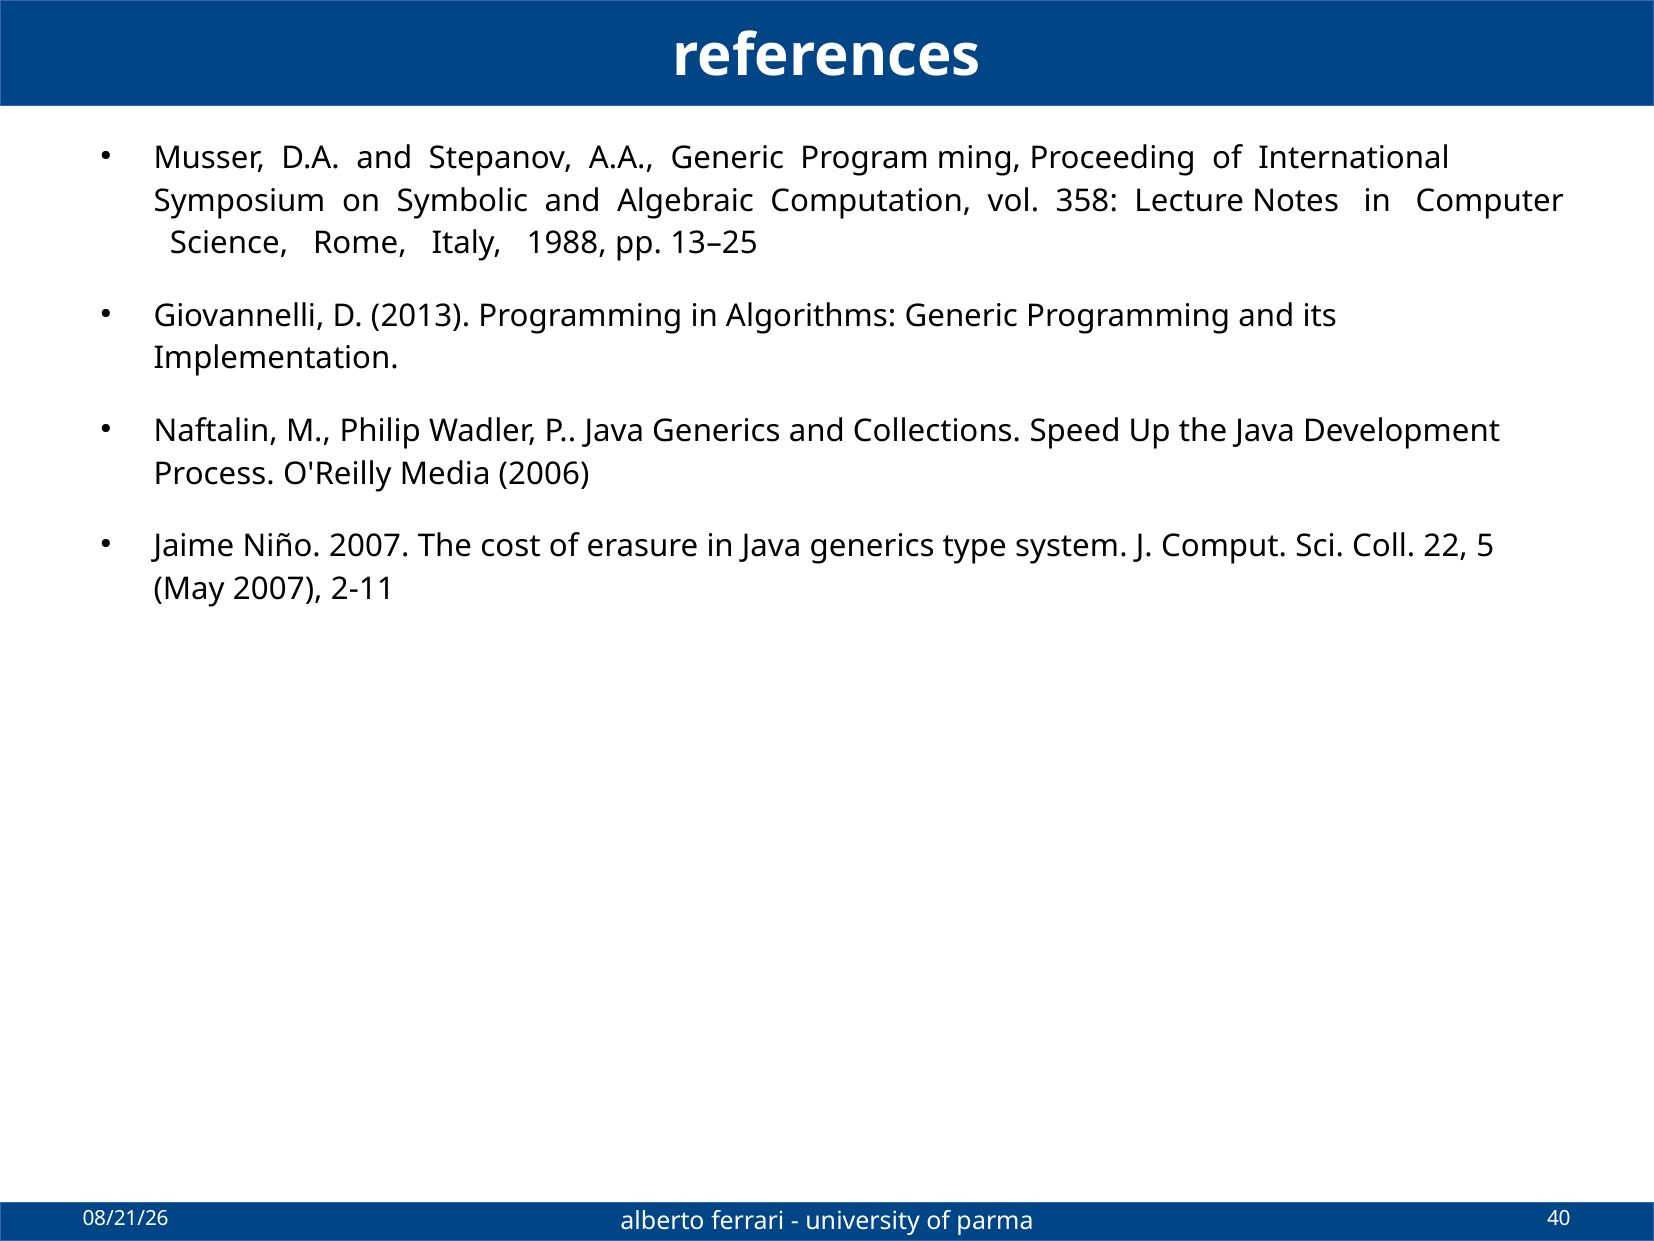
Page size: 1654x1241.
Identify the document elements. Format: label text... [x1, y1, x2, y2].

list Musser, D.A. and Stepanov, A.A., Generic Program ming, Proceeding of International Symposium on Symbolic and Algebraic Computation, vol. 358: Lecture Notes in Computer Science, Rome, Italy, 1988, pp. 13–25 Giovannelli, D. (2013). Programming in Algorithms: Generic Programming and its Implementation. Naftalin, M., Philip Wadler, P.. Java Generics and Collections. Speed Up the Java Development Process. O'Reilly Media (2006) Jaime Niño. 2007. The cost of erasure in Java generics type system. J. Comput. Sci. Coll. 22, 5 (May 2007), 2-11 [82, 135, 1571, 855]
title references [0, 0, 1654, 106]
